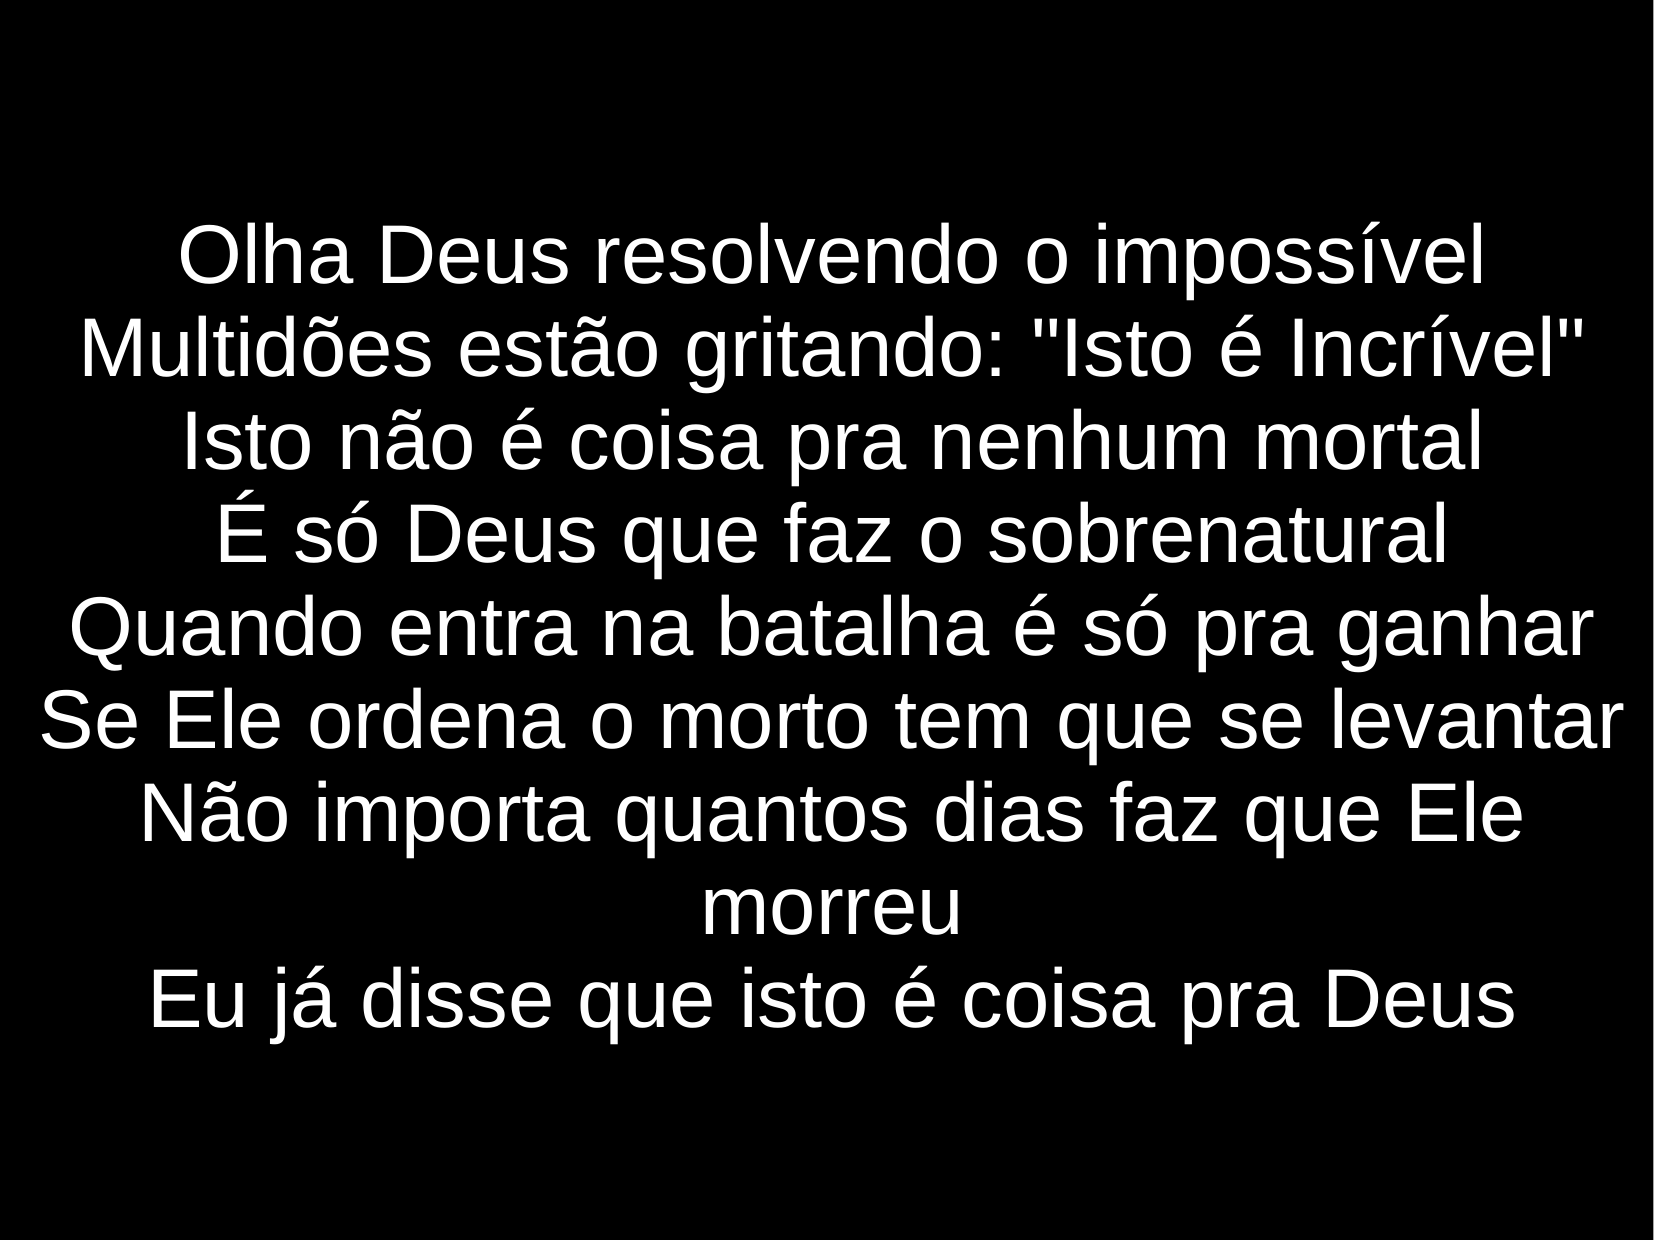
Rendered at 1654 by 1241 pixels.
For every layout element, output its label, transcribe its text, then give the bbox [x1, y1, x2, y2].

subtitle Olha Deus resolvendo o impossível Multidões estão gritando: "Isto é Incrível" Isto não é coisa pra nenhum mortal É só Deus que faz o sobrenatural Quando entra na batalha é só pra ganhar Se Ele ordena o morto tem que se levantar Não importa quantos dias faz que Ele morreu Eu já disse que isto é coisa pra Deus [35, 49, 1630, 1205]
